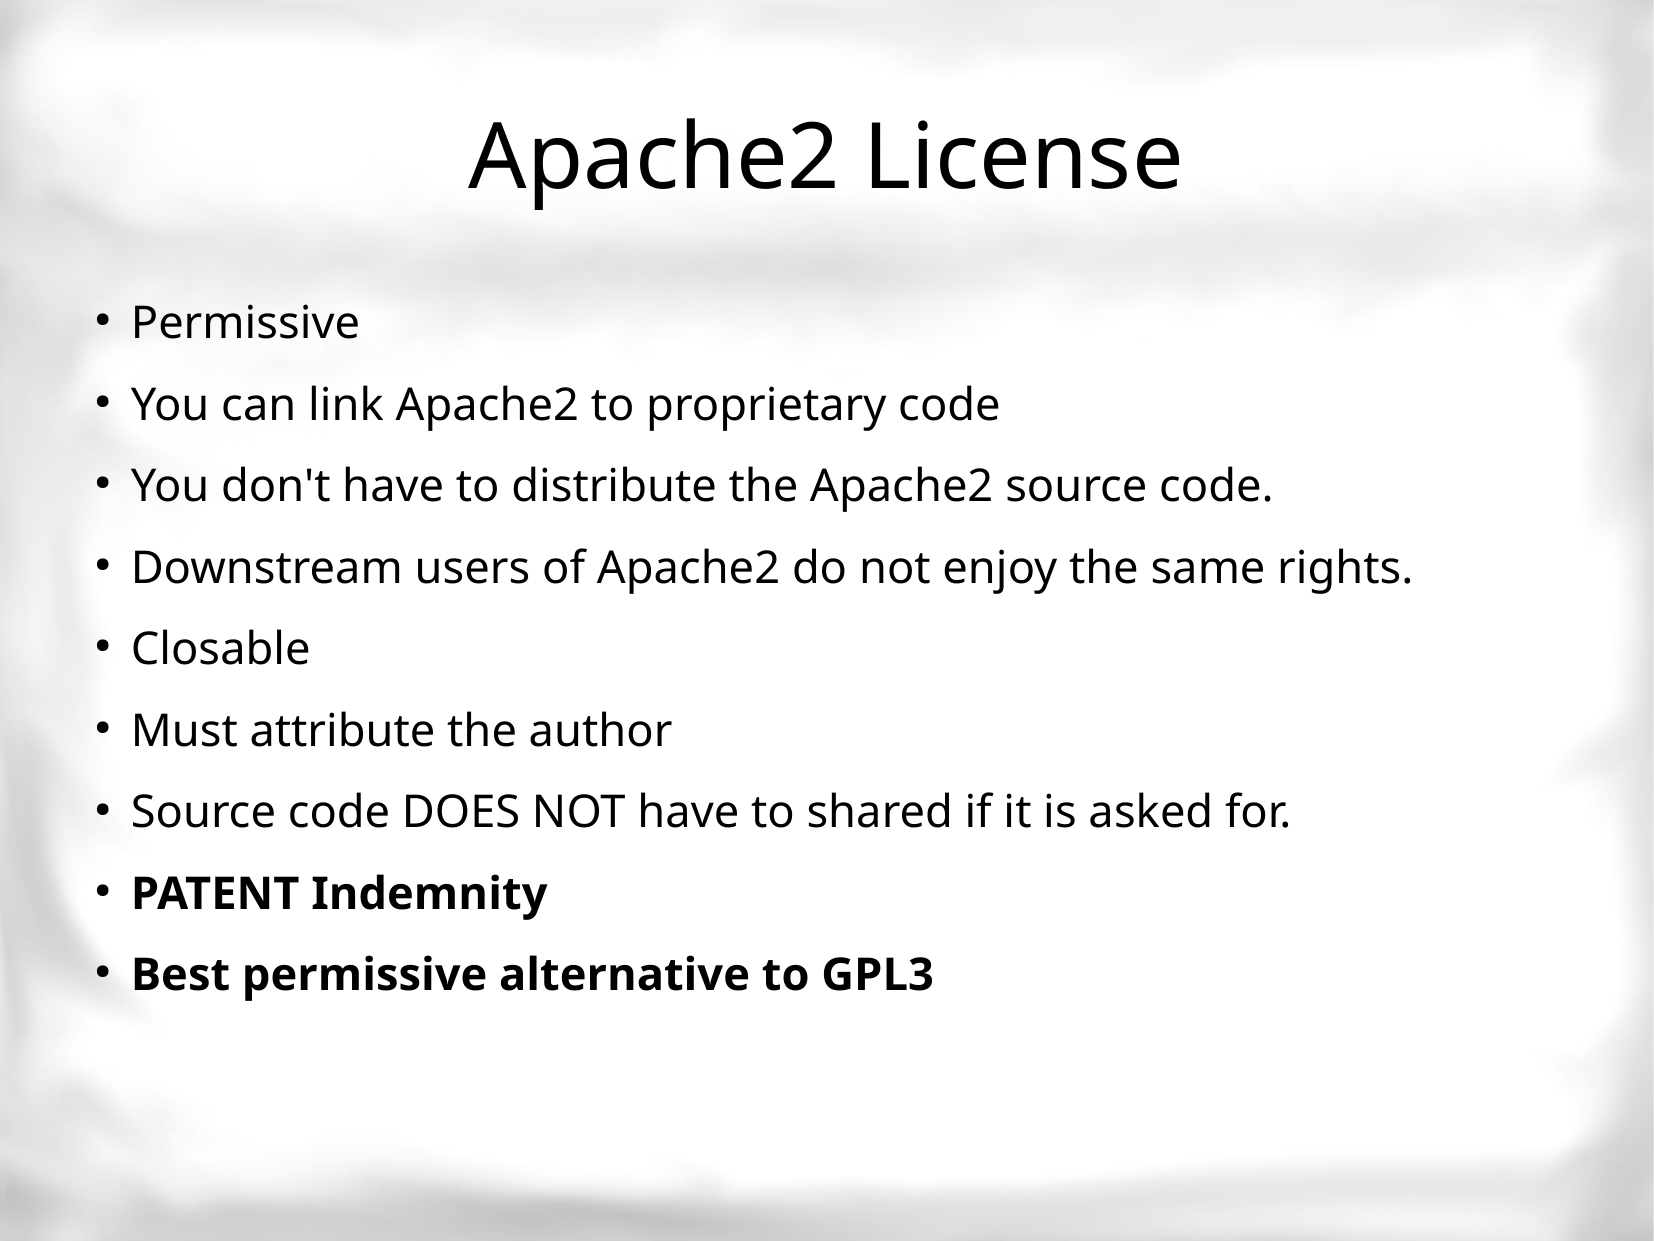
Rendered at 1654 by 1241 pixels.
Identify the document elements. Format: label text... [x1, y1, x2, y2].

list Permissive You can link Apache2 to proprietary code You don't have to distribute the Apache2 source code. Downstream users of Apache2 do not enjoy the same rights. Closable Must attribute the author Source code DOES NOT have to shared if it is asked for. PATENT Indemnity Best permissive alternative to GPL3 [82, 290, 1538, 1010]
picture [0, 0, 1654, 1241]
title Apache2 License [82, 49, 1571, 257]
